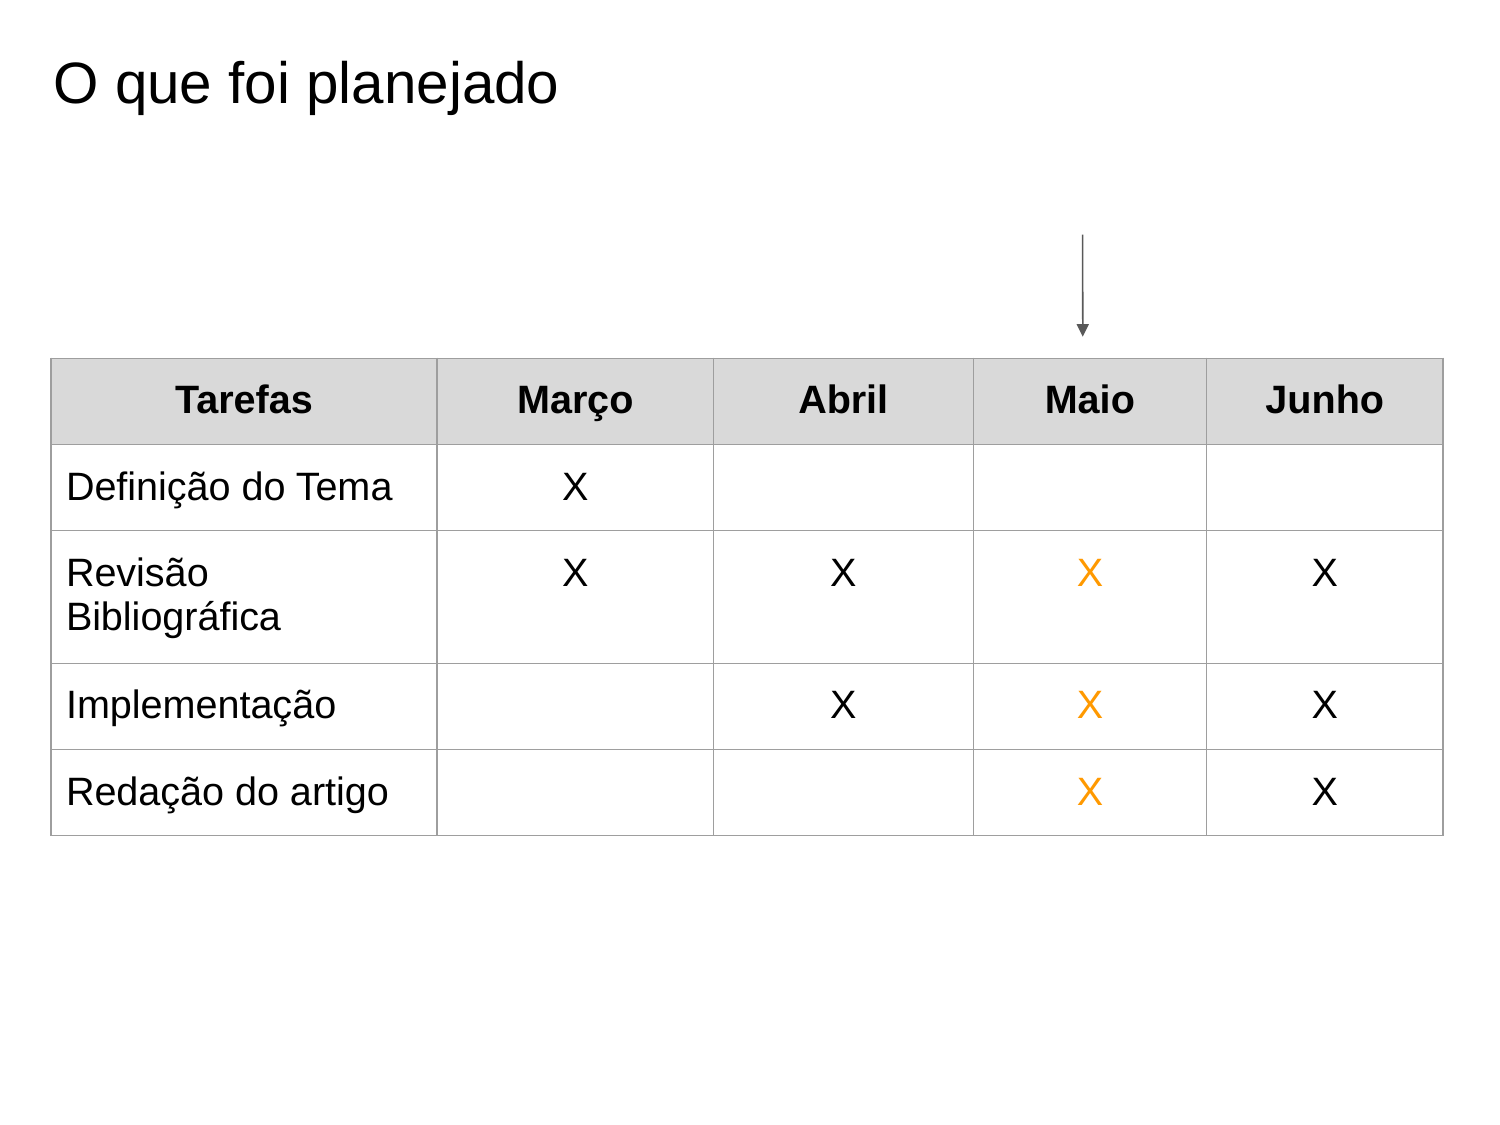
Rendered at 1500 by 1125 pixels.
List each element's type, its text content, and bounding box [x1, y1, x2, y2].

table_cell [714, 445, 973, 530]
table_cell Revisão Bibliográfica [52, 531, 436, 663]
table_cell [1207, 445, 1442, 530]
table_cell [974, 445, 1206, 530]
table_cell Redação do artigo [52, 750, 436, 835]
table_header Março [438, 359, 713, 444]
table_cell X [438, 445, 713, 530]
table_header Tarefas [52, 359, 436, 444]
table_header Junho [1207, 359, 1442, 444]
table_cell X [974, 750, 1206, 835]
table_cell X [714, 531, 973, 663]
table_cell X [1207, 750, 1442, 835]
table_cell X [714, 664, 973, 749]
table_cell X [1207, 664, 1442, 749]
table_cell [438, 750, 713, 835]
table_header Abril [714, 359, 973, 444]
table_cell Implementação [52, 664, 436, 749]
table_cell X [974, 664, 1206, 749]
title O que foi planejado [38, 30, 1471, 156]
table_cell X [1207, 531, 1442, 663]
table_cell X [974, 531, 1206, 663]
table_cell Definição do Tema [52, 445, 436, 530]
table_header Maio [974, 359, 1206, 444]
table_cell X [438, 531, 713, 663]
table_cell [438, 664, 713, 749]
table_cell [714, 750, 973, 835]
